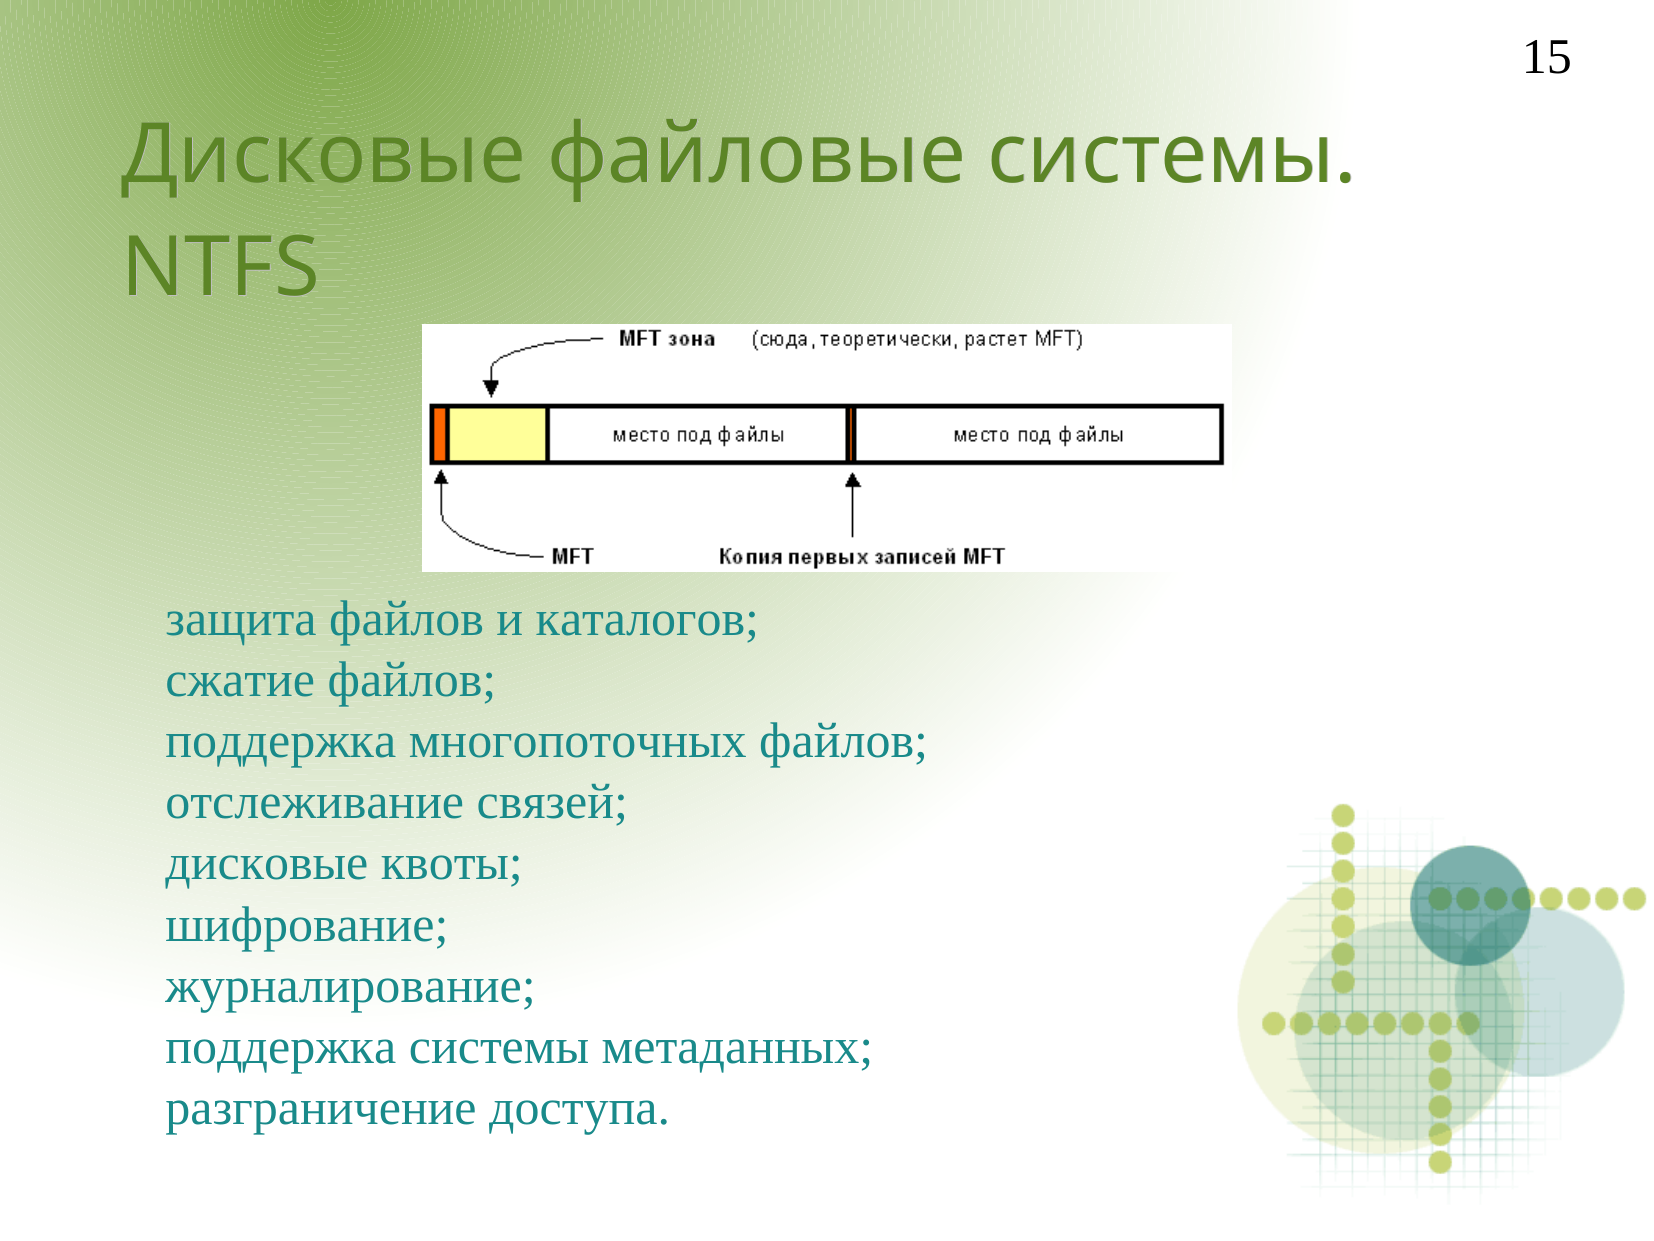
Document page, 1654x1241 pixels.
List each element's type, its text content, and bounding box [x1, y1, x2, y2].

picture [422, 324, 1232, 572]
text_box <номер> [1532, 29, 1654, 89]
title Дисковые файловые системы. NTFS [121, 102, 1534, 311]
picture [1224, 792, 1654, 1211]
list защита файлов и каталогов; сжатие файлов; поддержка многопоточных файлов; отслеживание связей; дисковые квоты; шифрование; журналирование; поддержка системы метаданных; разграничение доступа. [147, 590, 1535, 1145]
